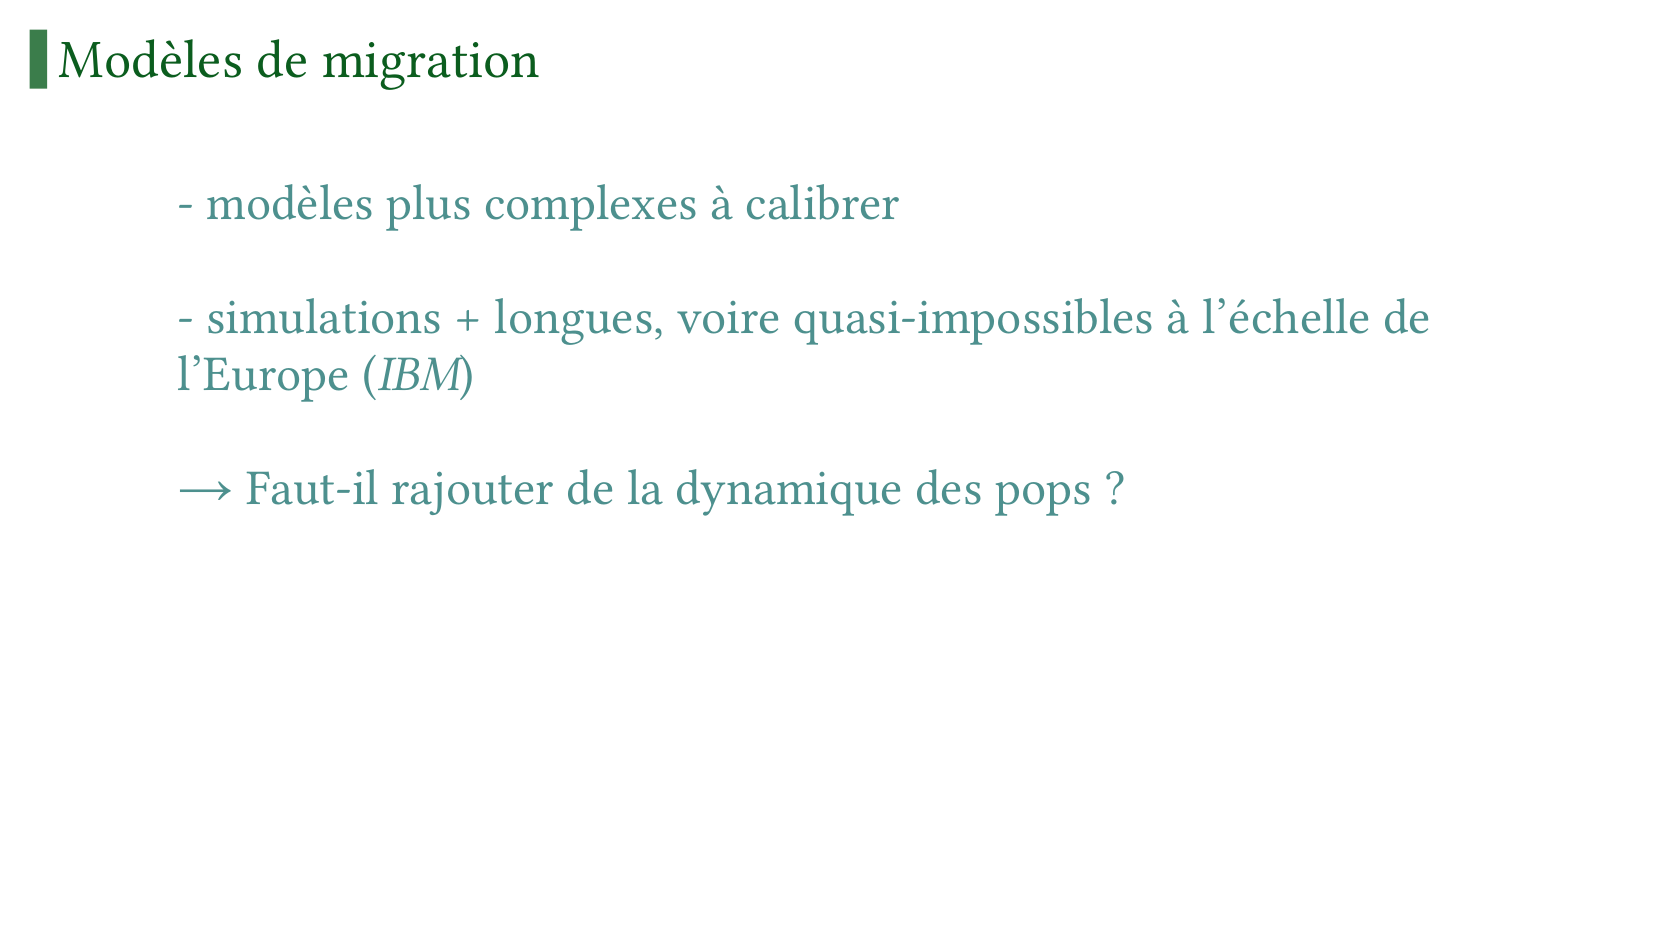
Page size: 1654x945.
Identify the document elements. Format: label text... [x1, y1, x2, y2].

text_box - modèles plus complexes à calibrer - simulations + longues, voire quasi-impossibles à l’échelle de l’Europe (IBM) → Faut-il rajouter de la dynamique des pops ? [177, 118, 1571, 746]
text_box [29, 29, 48, 89]
subtitle Modèles de migration [59, 29, 1571, 119]
